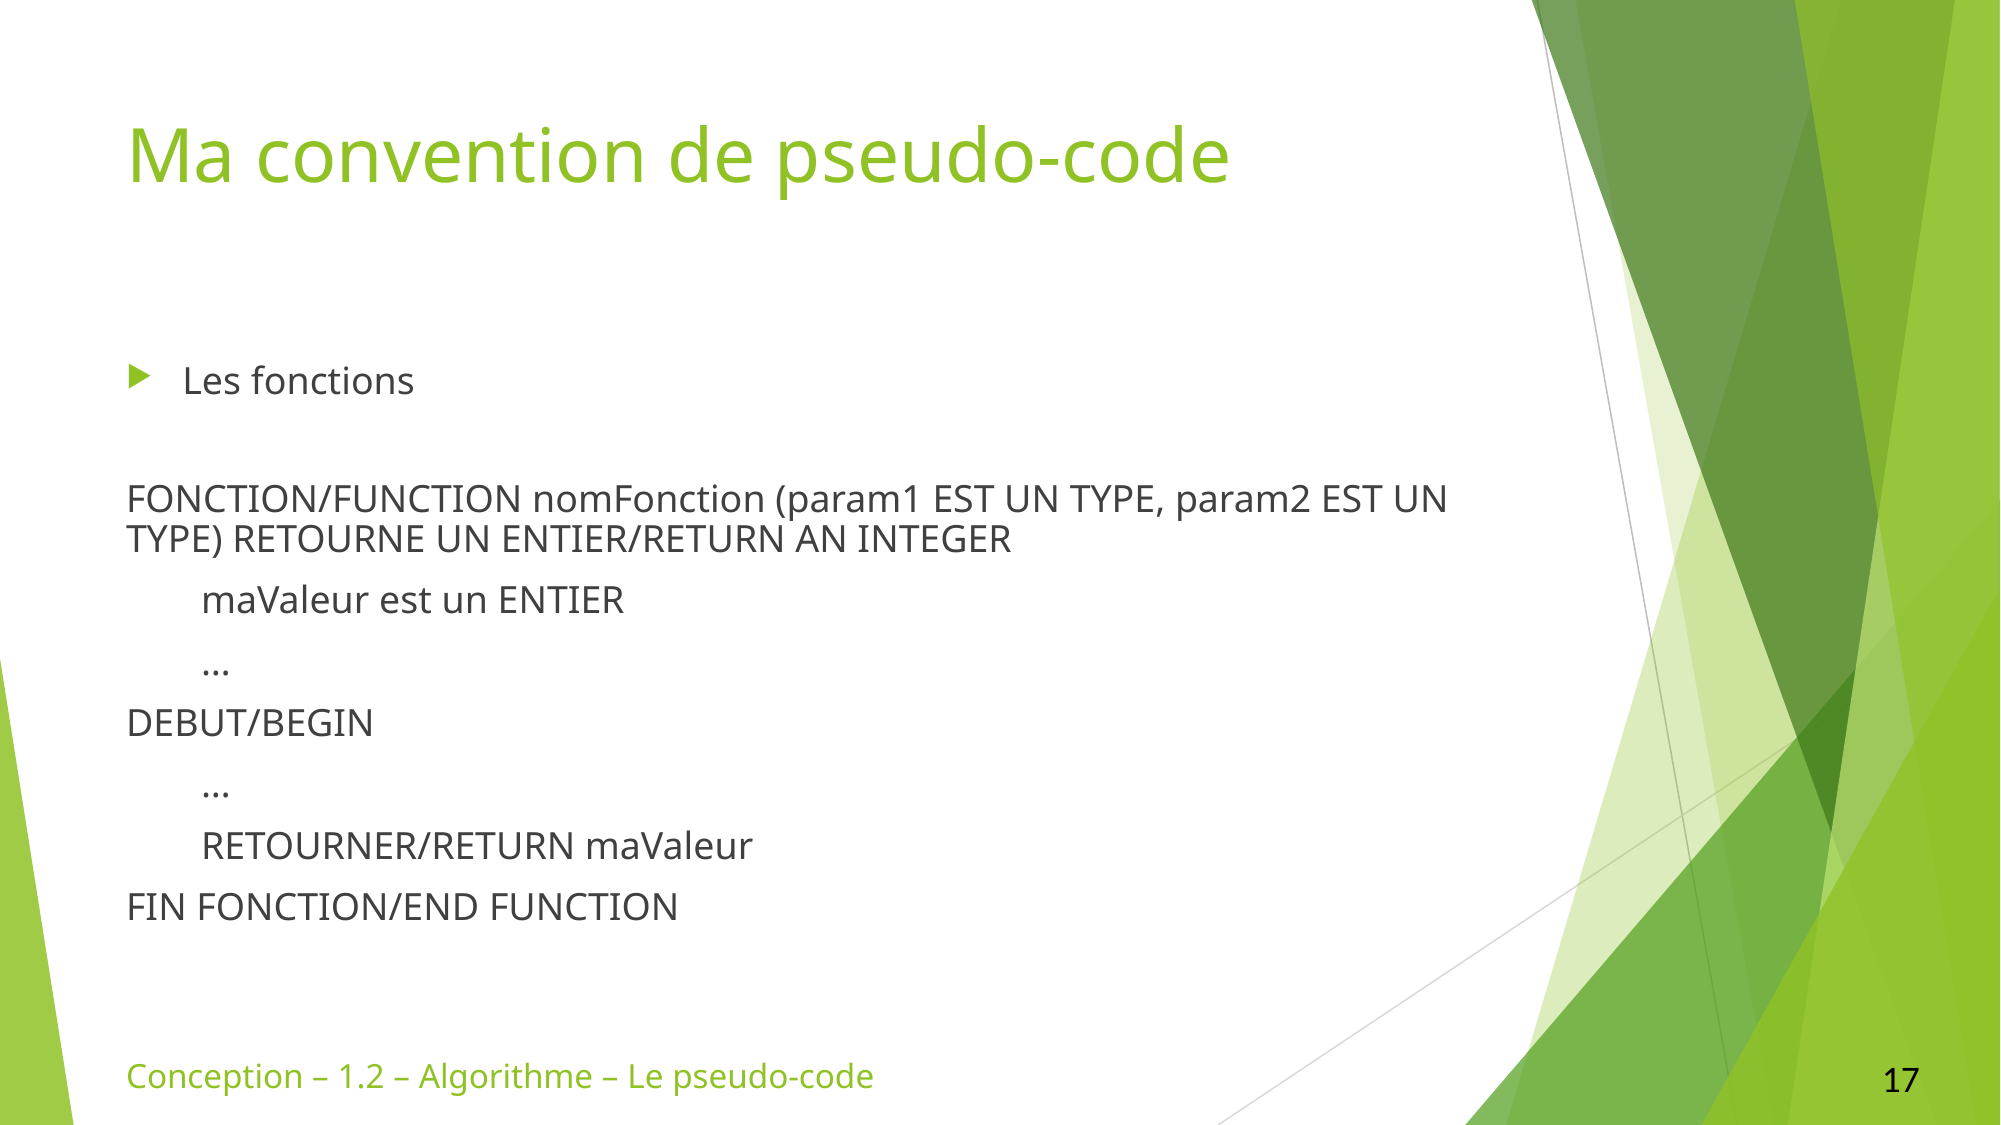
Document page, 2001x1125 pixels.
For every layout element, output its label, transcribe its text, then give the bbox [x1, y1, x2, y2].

title Ma convention de pseudo-code [111, 99, 1522, 317]
text_box Conception – 1.2 – Algorithme – Le pseudo-code [111, 1047, 1094, 1109]
list Les fonctions FONCTION/FUNCTION nomFonction (param1 EST UN TYPE, param2 EST UN TYPE) RETOURNE UN ENTIER/RETURN AN INTEGER maValeur est un ENTIER … DEBUT/BEGIN … RETOURNER/RETURN maValeur FIN FONCTION/END FUNCTION [111, 354, 1522, 992]
text_box [1866, 1047, 1979, 1108]
